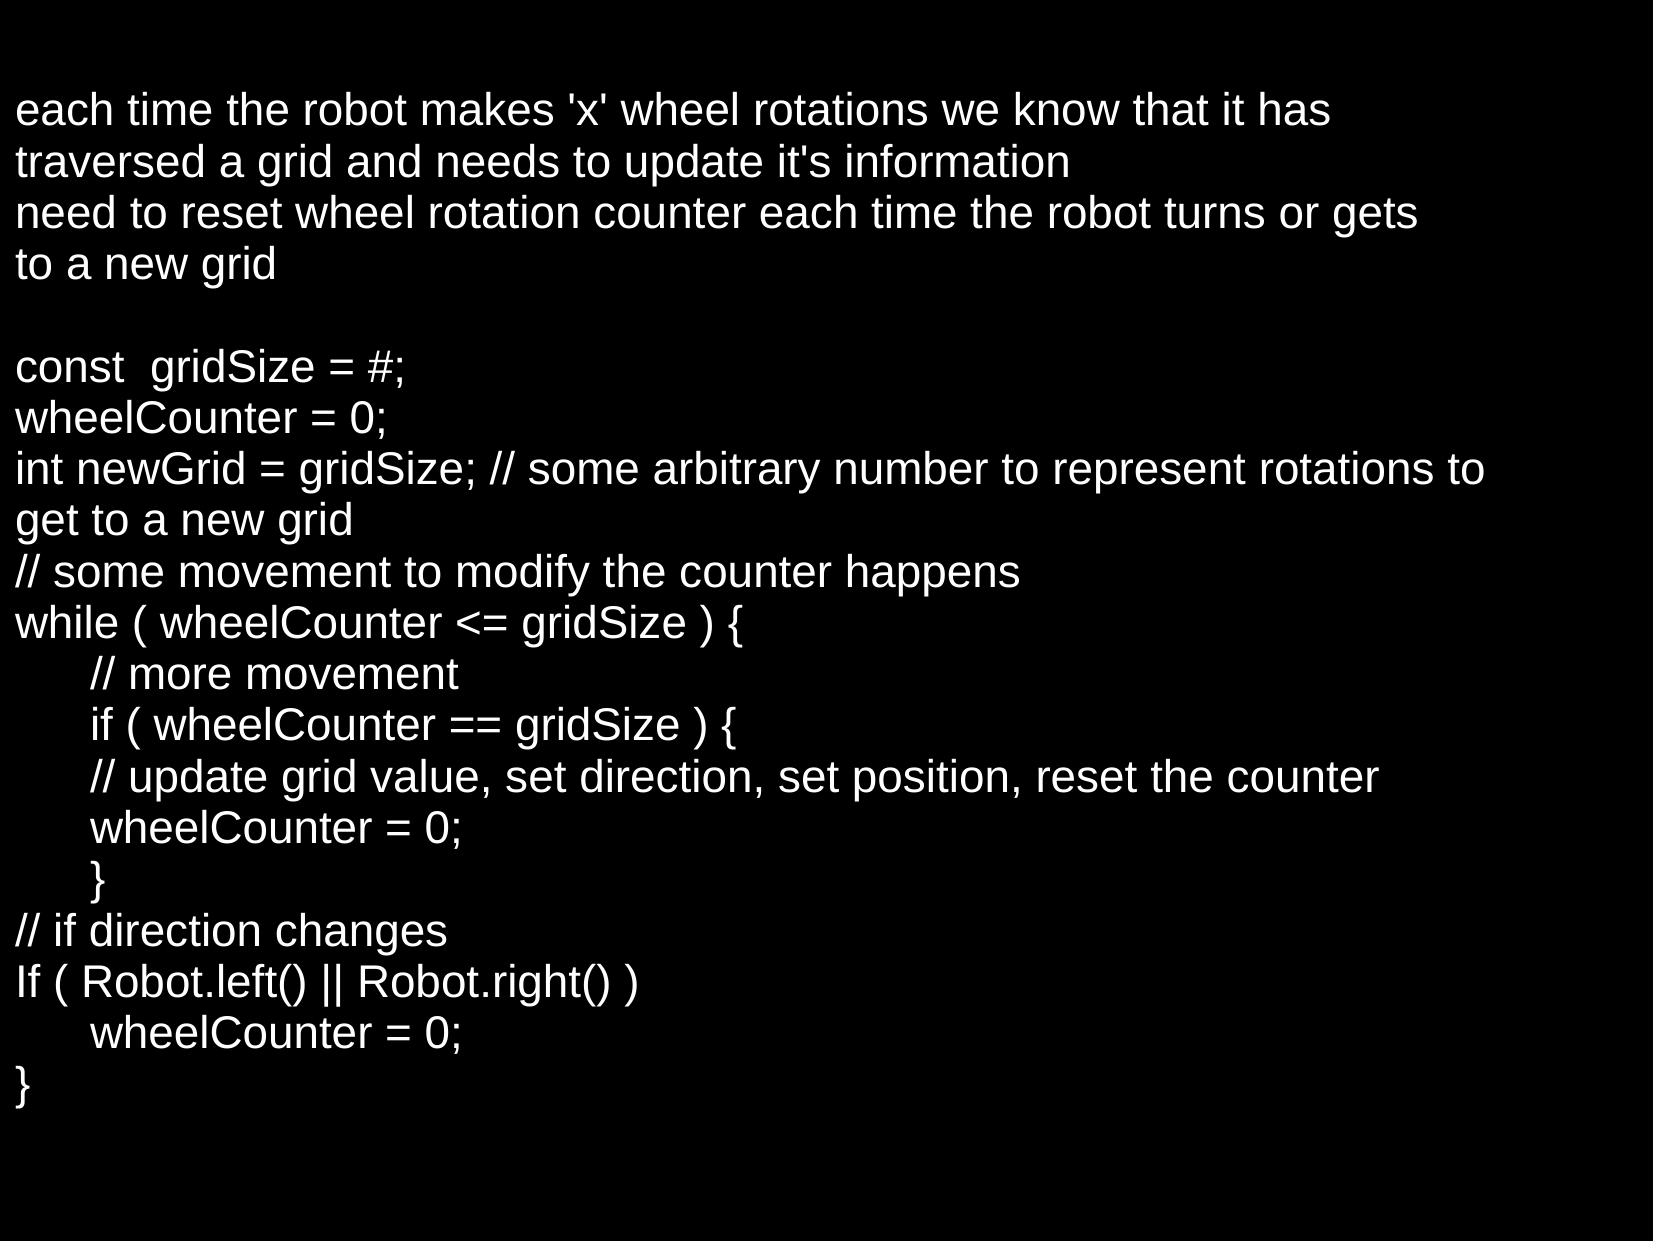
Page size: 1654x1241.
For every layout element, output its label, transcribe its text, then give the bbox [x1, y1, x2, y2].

subtitle each time the robot makes 'x' wheel rotations we know that it has traversed a grid and needs to update it's information need to reset wheel rotation counter each time the robot turns or gets to a new grid const gridSize = #; wheelCounter = 0; int newGrid = gridSize; // some arbitrary number to represent rotations to get to a new grid // some movement to modify the counter happens while ( wheelCounter <= gridSize ) { // more movement if ( wheelCounter == gridSize ) { // update grid value, set direction, set position, reset the counter wheelCounter = 0; } // if direction changes If ( Robot.left() || Robot.right() ) wheelCounter = 0; } [15, 30, 1636, 1216]
